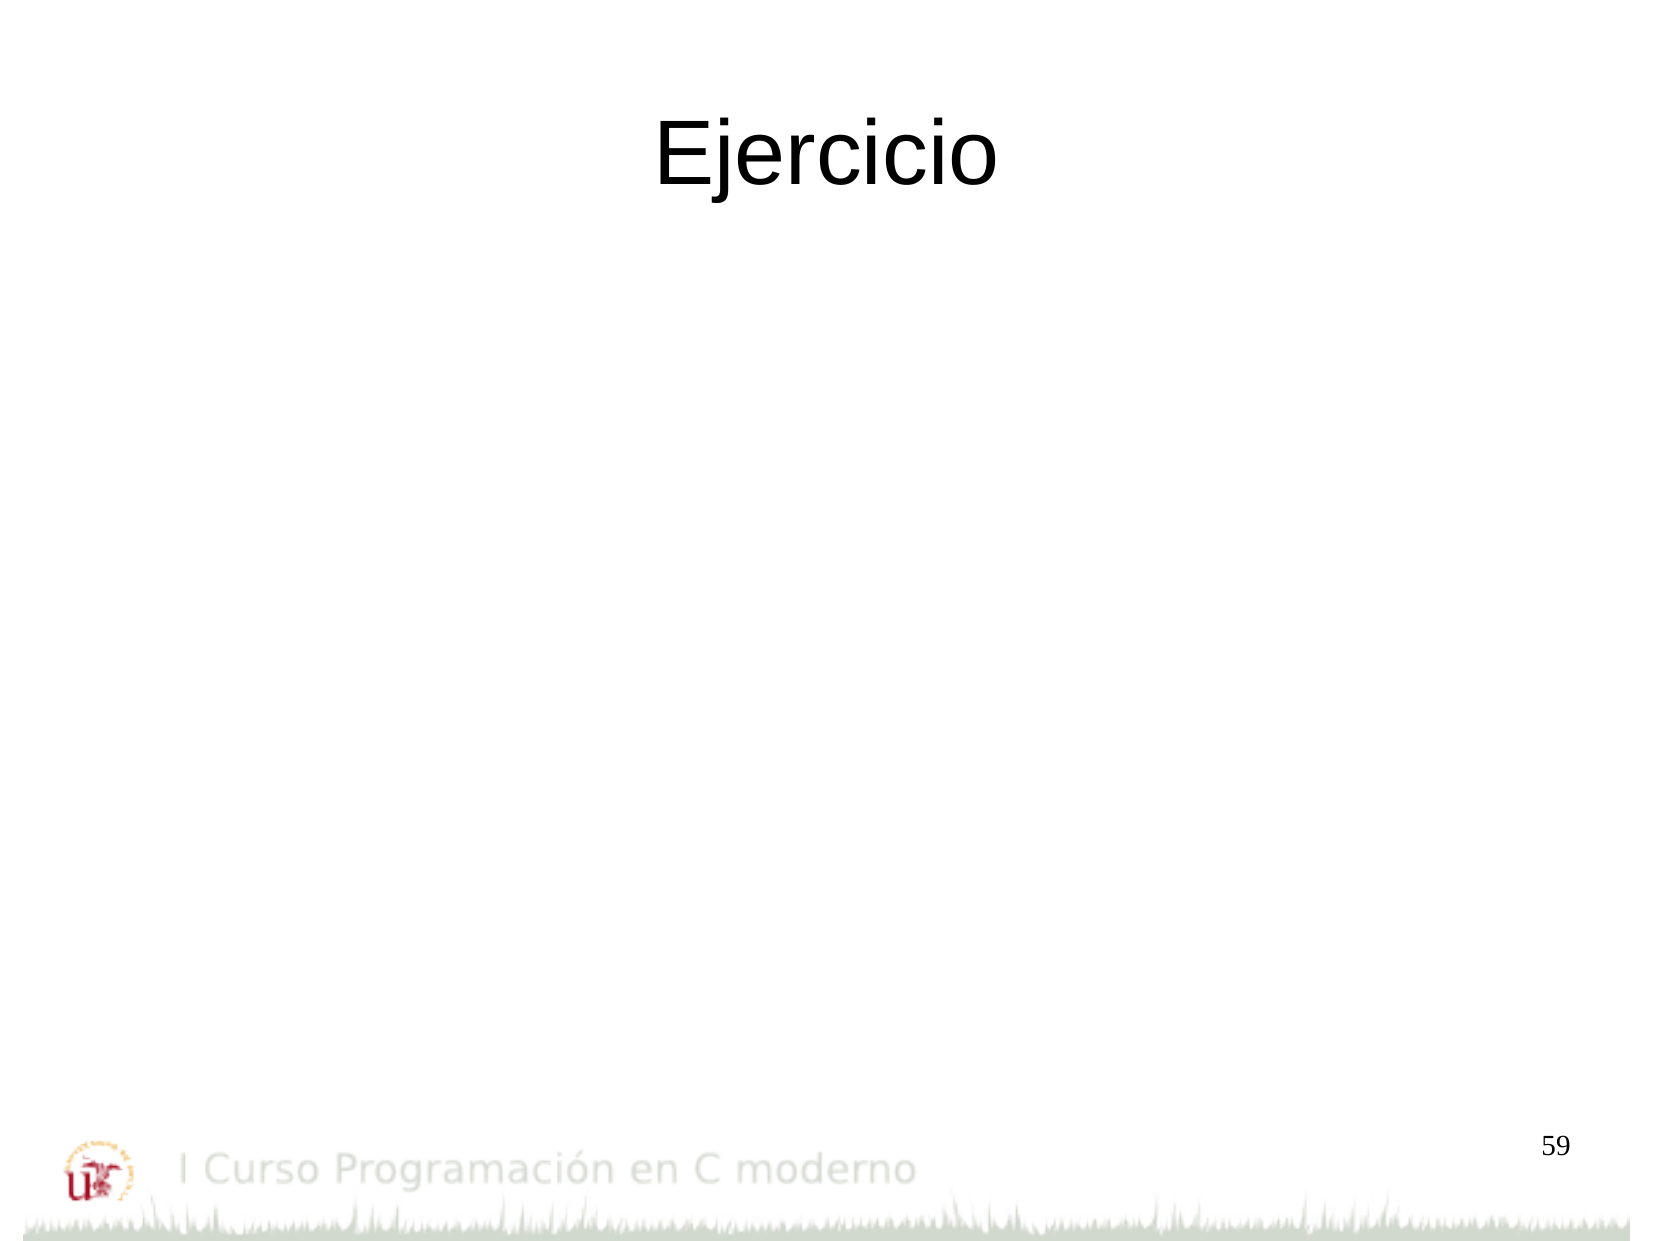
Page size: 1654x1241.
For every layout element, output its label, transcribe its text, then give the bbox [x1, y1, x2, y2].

title Ejercicio [82, 49, 1571, 257]
picture [23, 1136, 1630, 1241]
